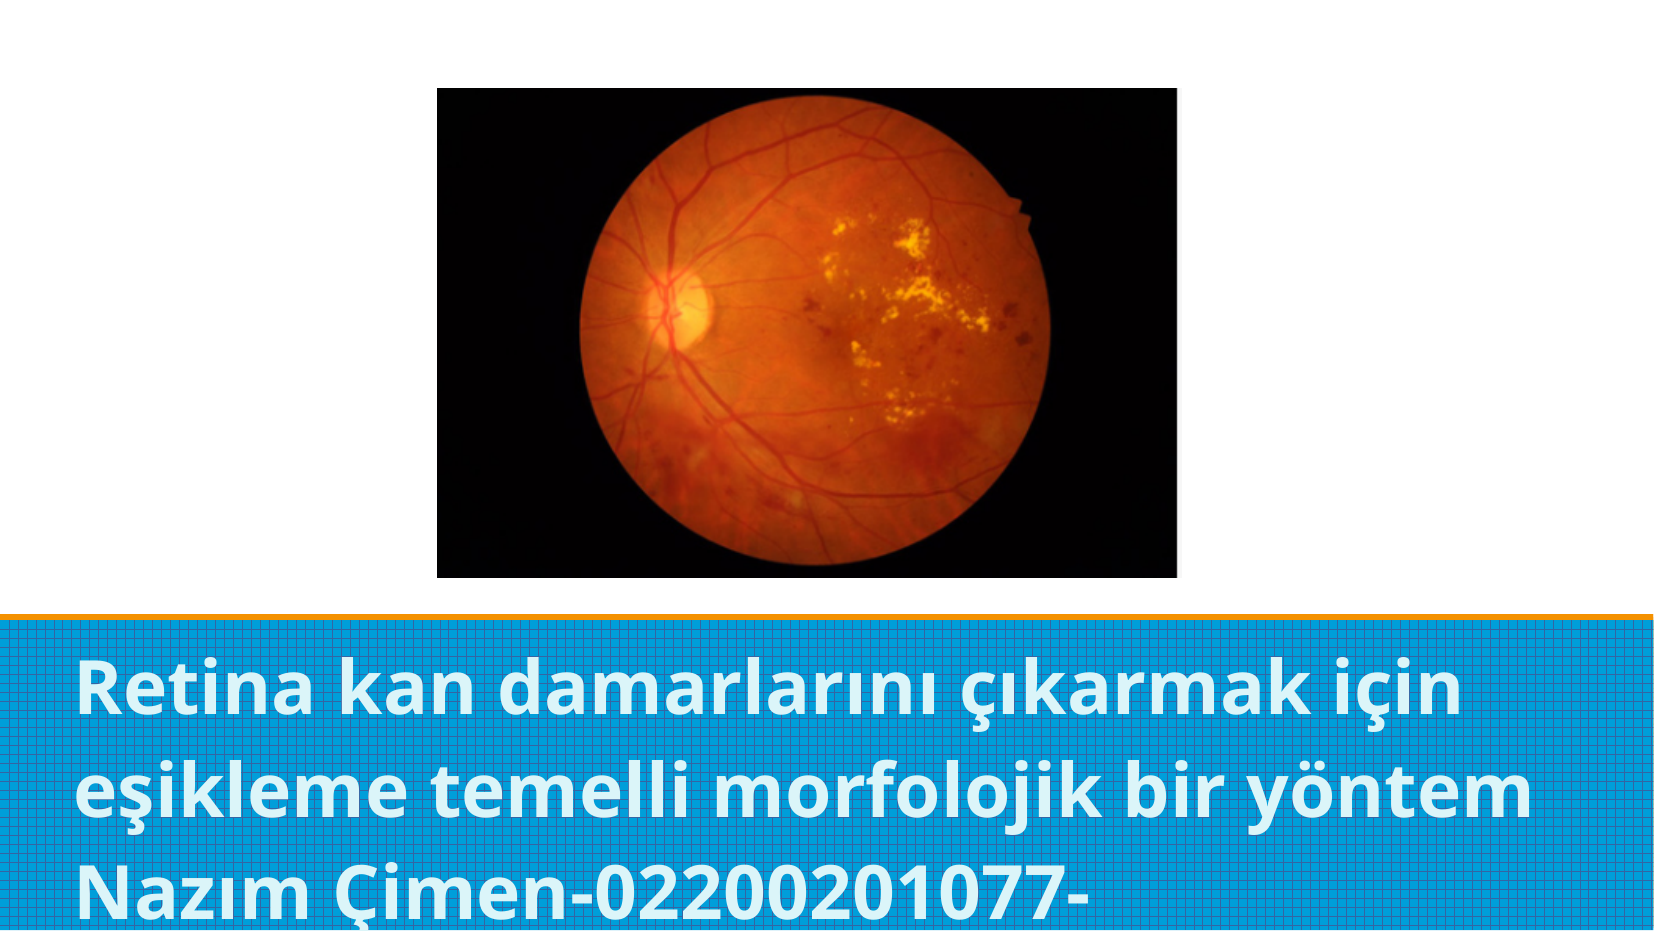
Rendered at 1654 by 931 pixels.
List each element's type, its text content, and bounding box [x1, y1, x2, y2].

subtitle Retina kan damarlarını çıkarmak için eşikleme temelli morfolojik bir yöntem Nazım Çimen-02200201077- [73, 634, 1551, 918]
picture [437, 88, 1182, 578]
